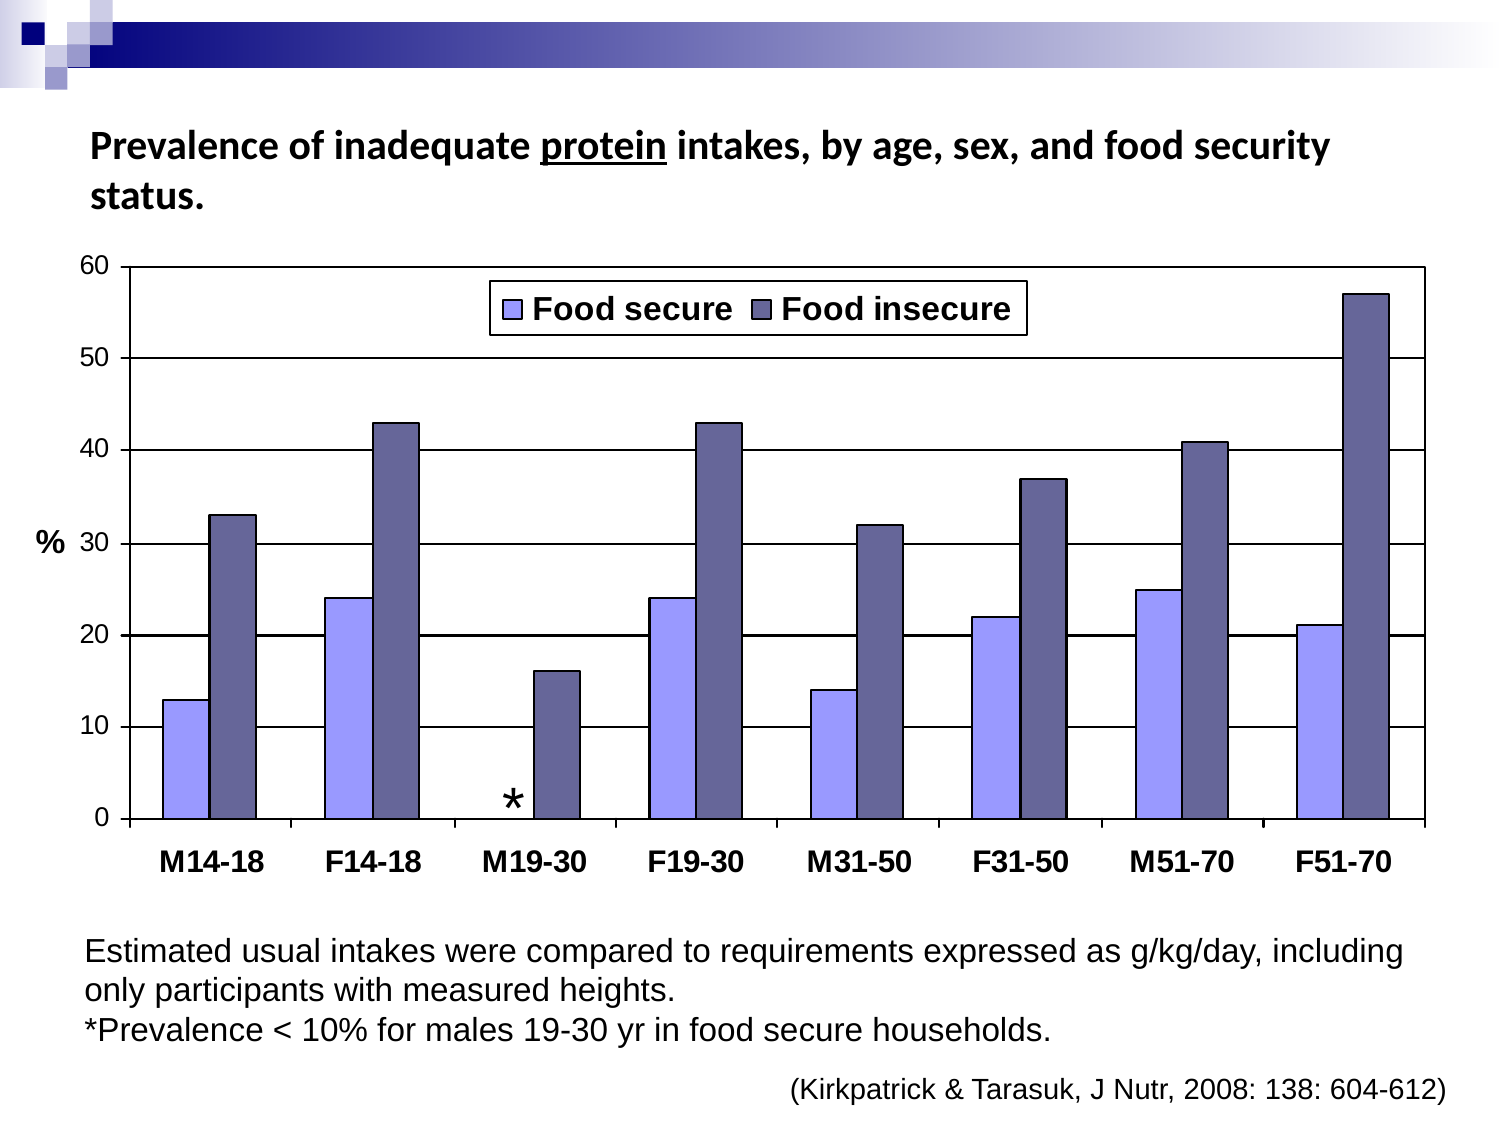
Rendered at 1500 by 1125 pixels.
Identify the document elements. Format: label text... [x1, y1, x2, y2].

title Prevalence of inadequate protein intakes, by age, sex, and food security status. [75, 75, 1425, 154]
text_box (Kirkpatrick & Tarasuk, J Nutr, 2008: 138: 604-612) [774, 1062, 1488, 1113]
text_box Estimated usual intakes were compared to requirements expressed as g/kg/day, including only participants with measured heights. *Prevalence < 10% for males 19-30 yr in food secure households. [69, 921, 1458, 1056]
picture [6, 154, 1455, 921]
